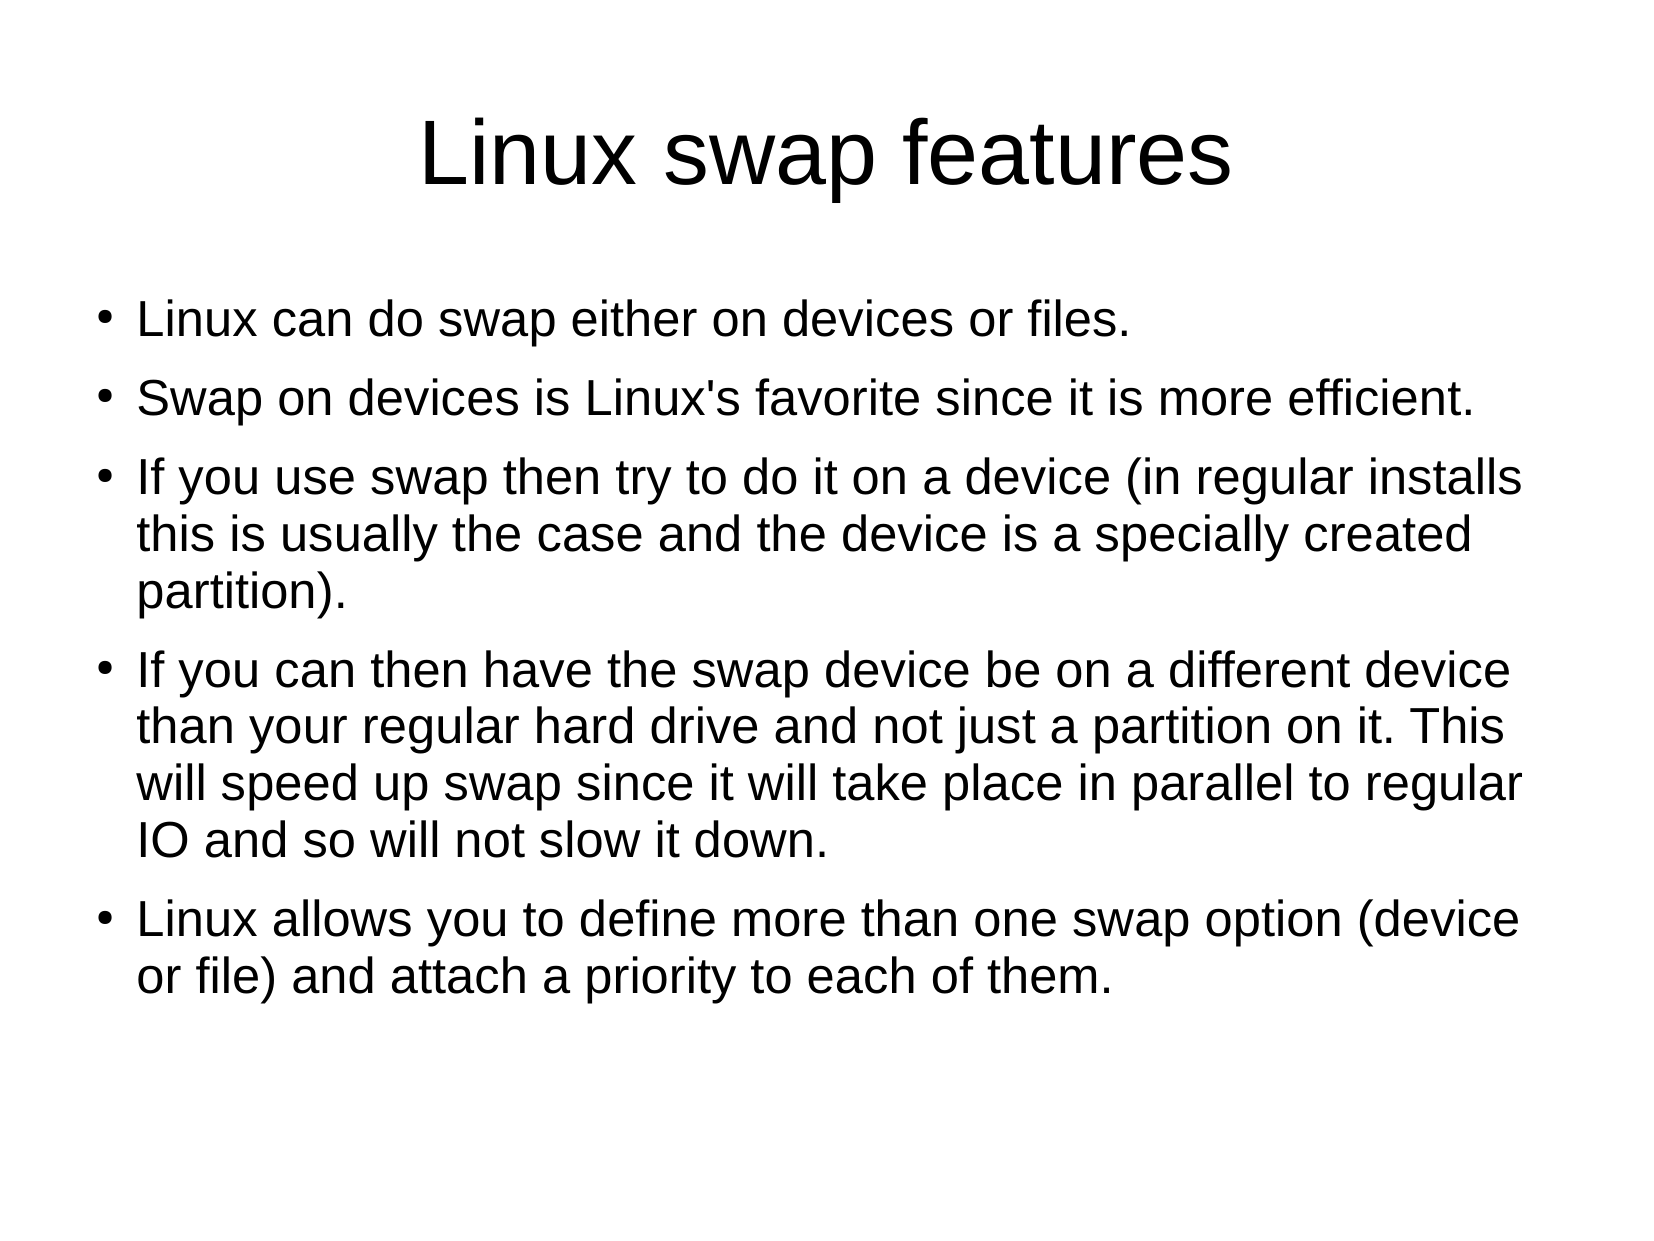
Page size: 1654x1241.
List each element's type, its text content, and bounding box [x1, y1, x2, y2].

title Linux swap features [82, 49, 1571, 257]
list Linux can do swap either on devices or files. Swap on devices is Linux's favorite since it is more efficient. If you use swap then try to do it on a device (in regular installs this is usually the case and the device is a specially created partition). If you can then have the swap device be on a different device than your regular hard drive and not just a partition on it. This will speed up swap since it will take place in parallel to regular IO and so will not slow it down. Linux allows you to define more than one swap option (device or file) and attach a priority to each of them. [82, 290, 1571, 1010]
